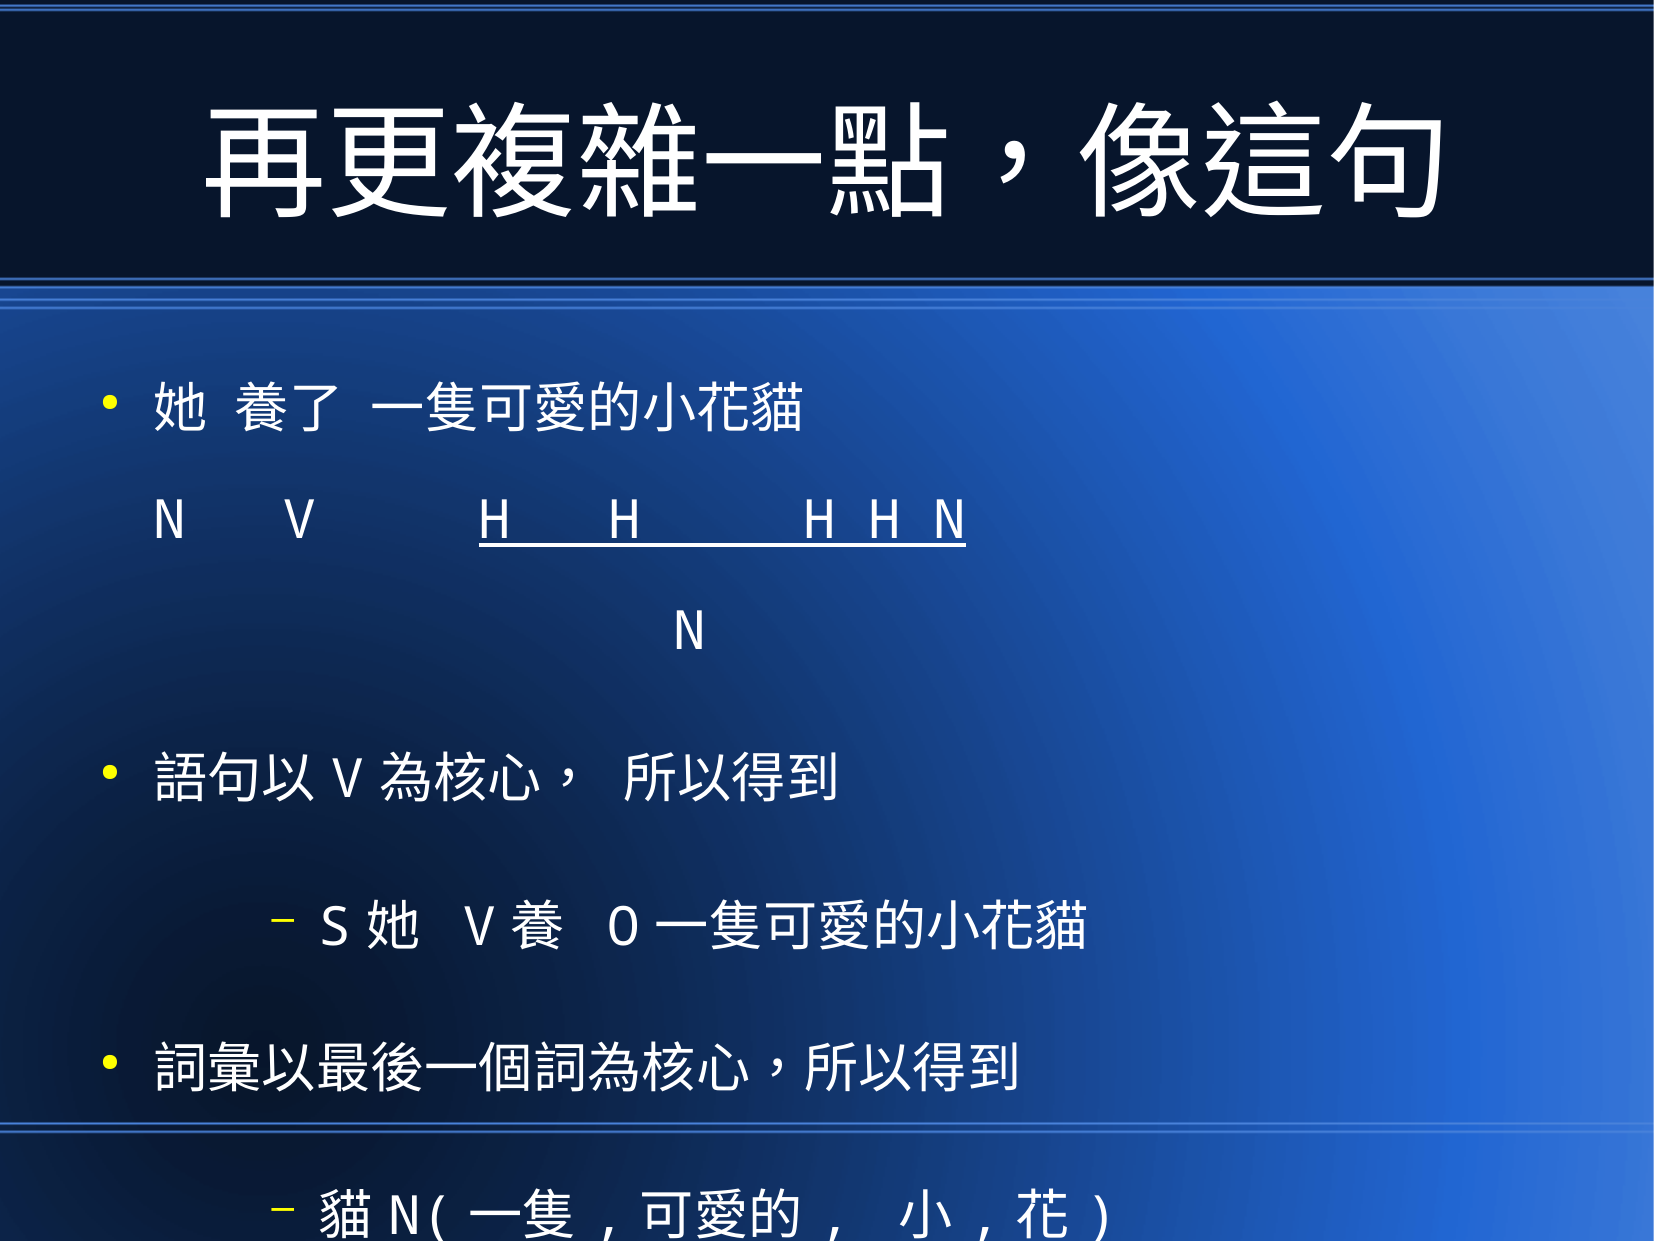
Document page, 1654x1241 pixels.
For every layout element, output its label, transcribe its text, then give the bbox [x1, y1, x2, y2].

list 她 養了 一隻可愛的小花貓 N V H H H H N N 語句以V為核心， 所以得到 S她 V養 O一隻可愛的小花貓 詞彙以最後一個詞為核心，所以得到 貓N(一隻,可愛的, 小,花) [82, 325, 1571, 1117]
picture [0, 0, 1654, 1241]
title 再更複雜一點，像這句 [82, 49, 1571, 257]
